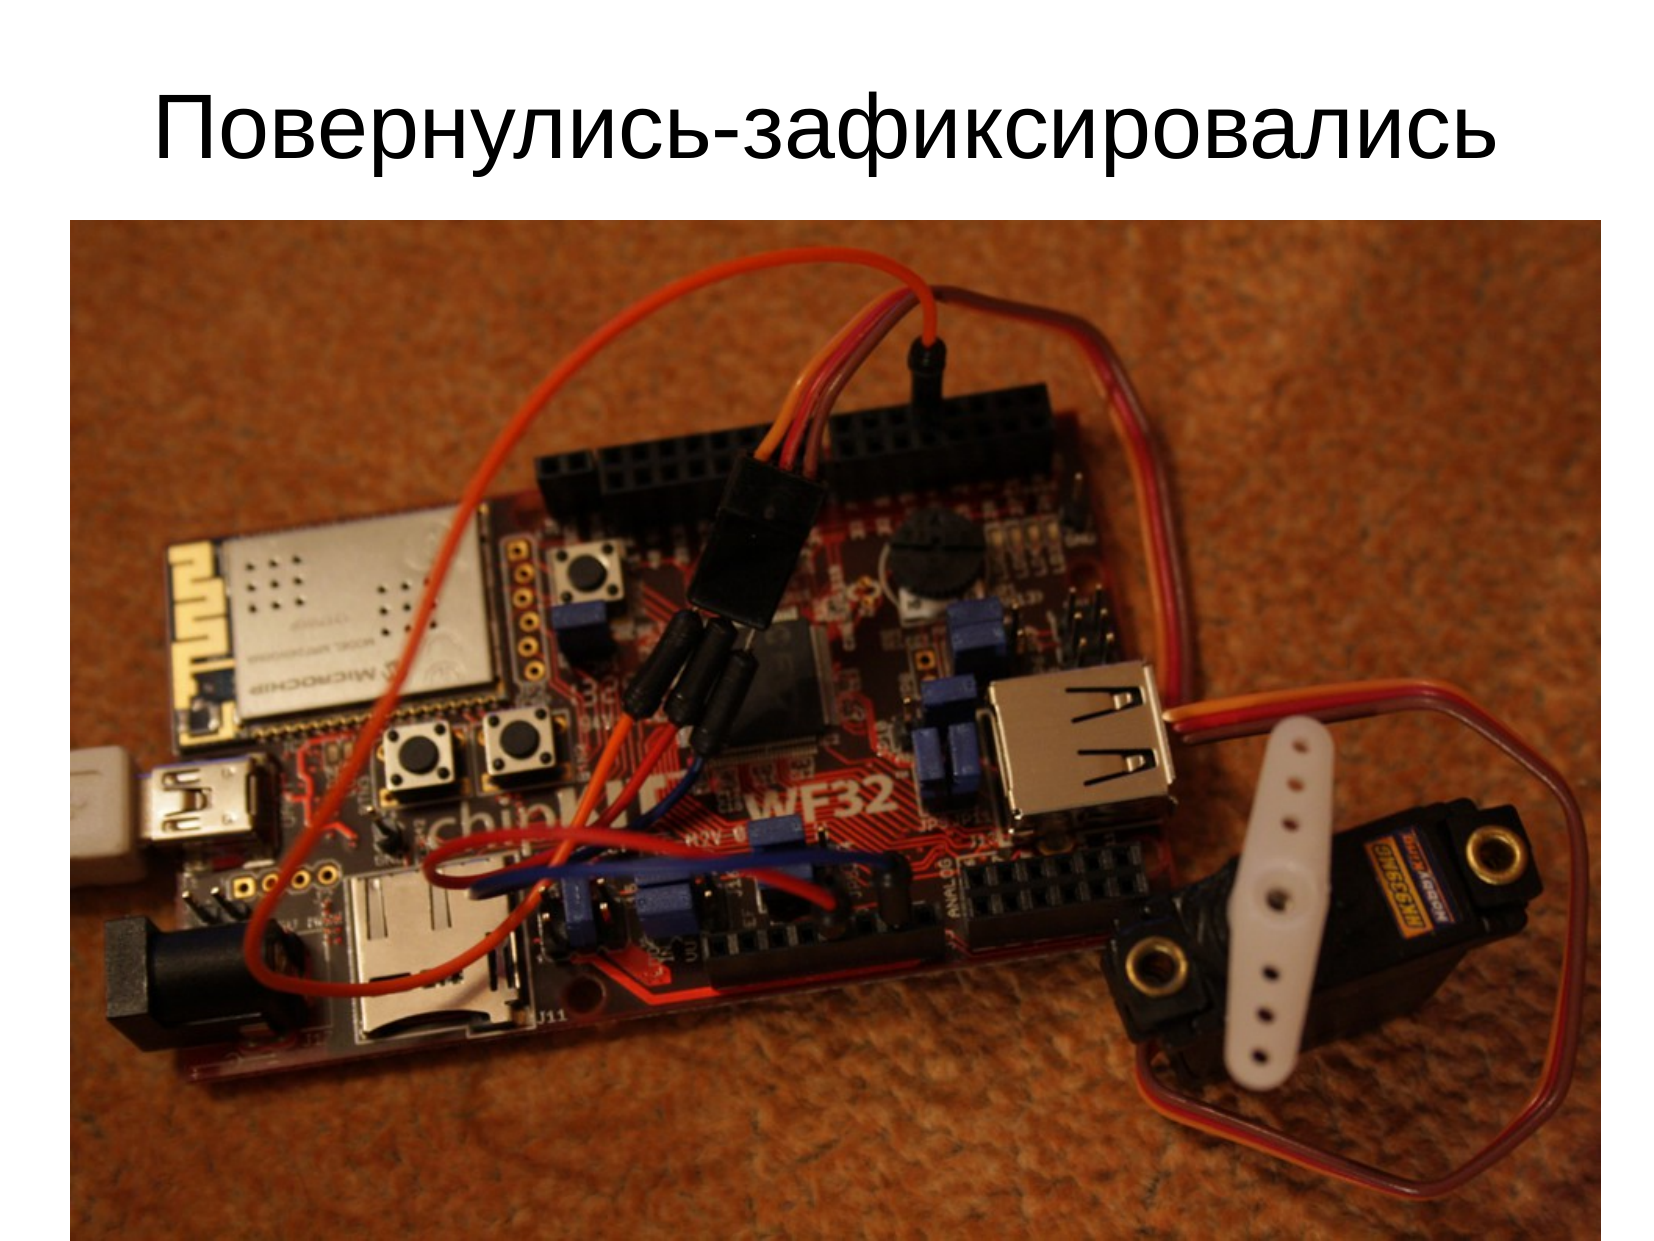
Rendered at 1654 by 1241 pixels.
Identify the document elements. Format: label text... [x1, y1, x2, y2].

title Повернулись-зафиксировались [82, 23, 1571, 220]
picture [70, 220, 1601, 1241]
